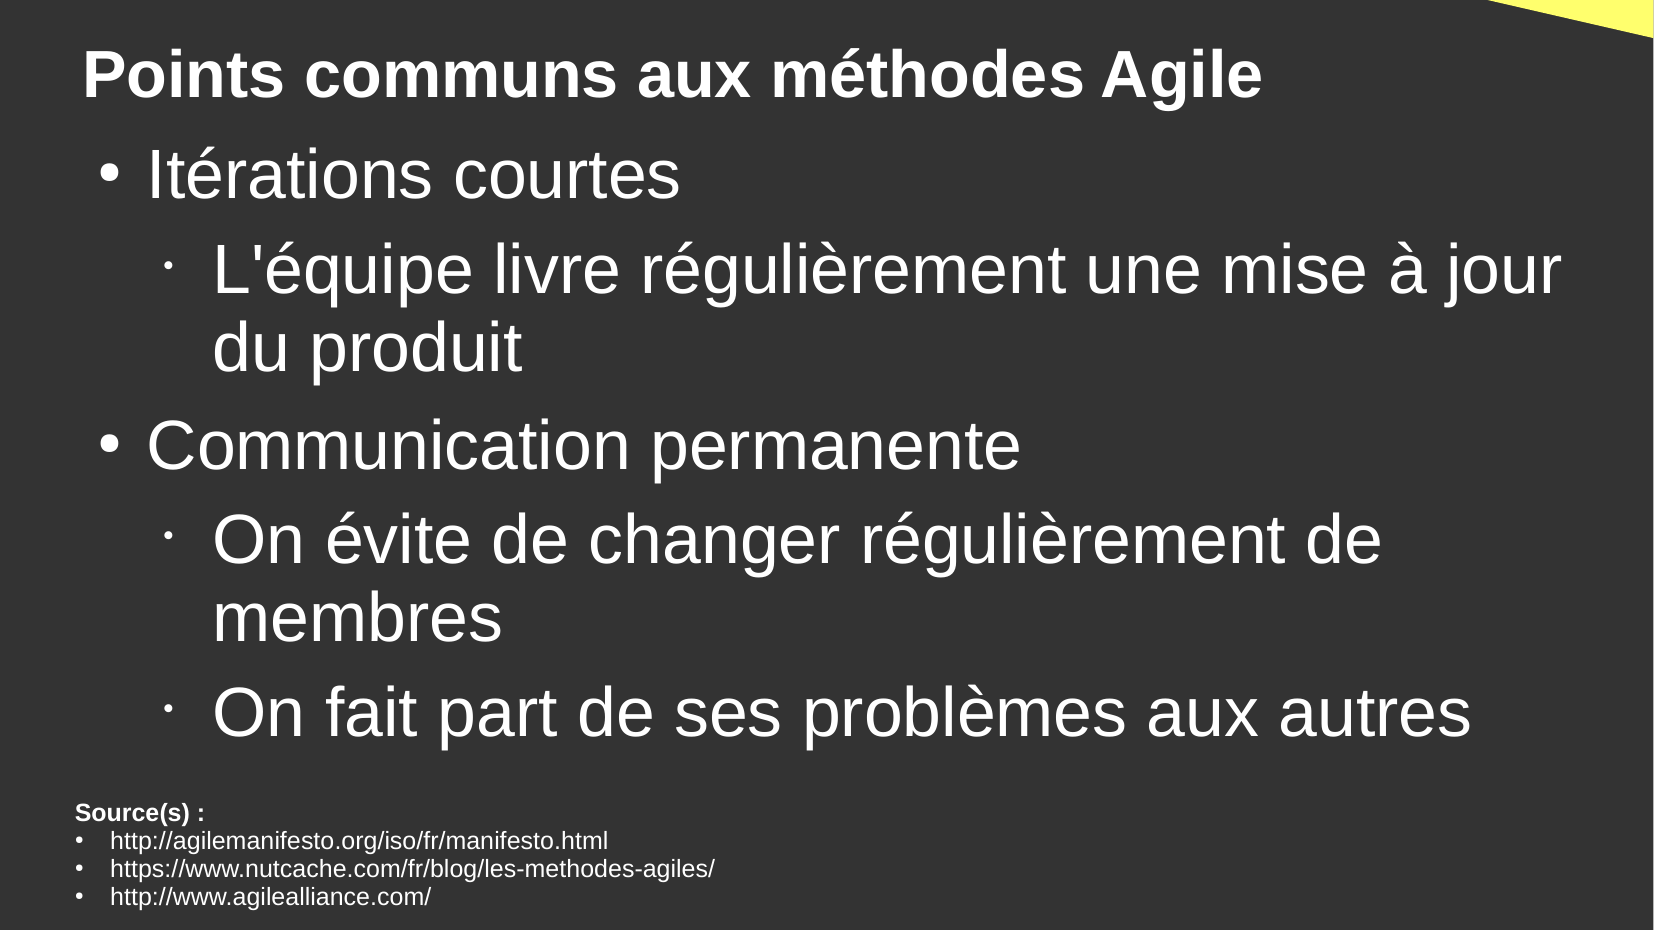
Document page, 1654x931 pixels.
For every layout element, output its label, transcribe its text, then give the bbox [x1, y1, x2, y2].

list Itérations courtes L'équipe livre régulièrement une mise à jour du produit Communication permanente On évite de changer régulièrement de membres On fait part de ses problèmes aux autres [80, 135, 1620, 756]
text_box [1487, 0, 1654, 39]
text_box Source(s) : http://agilemanifesto.org/iso/fr/manifesto.html https://www.nutcache.com/fr/blog/les-methodes-agiles/ http://www.agilealliance.com/ [60, 791, 1546, 919]
title Points communs aux méthodes Agile [82, 37, 1571, 122]
